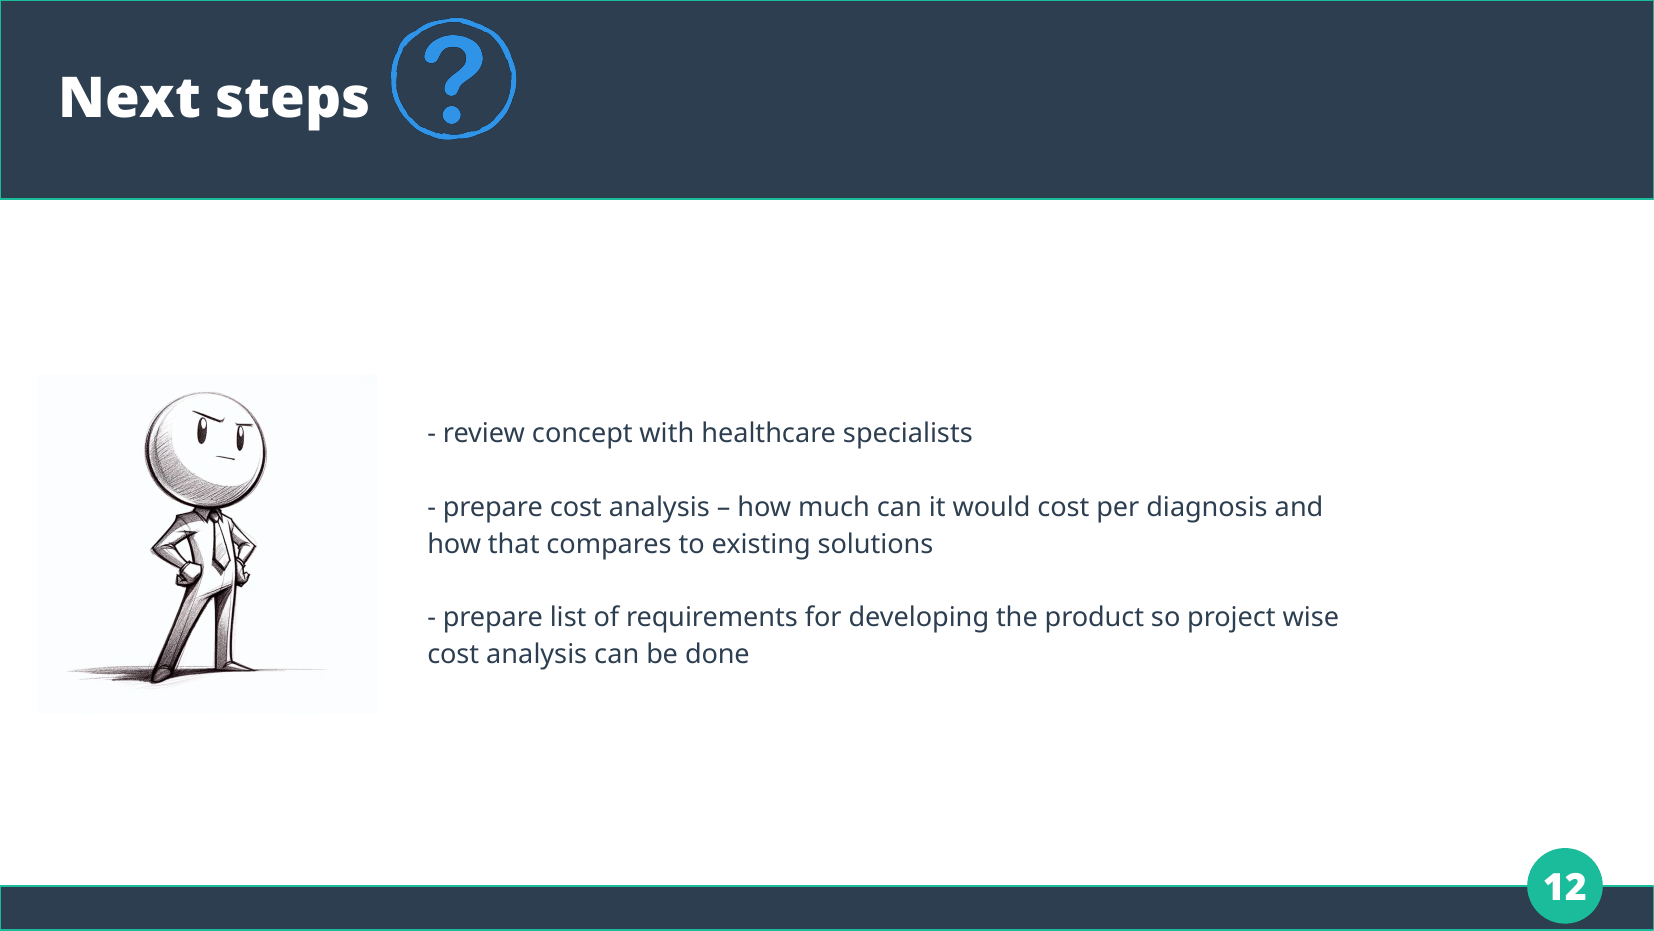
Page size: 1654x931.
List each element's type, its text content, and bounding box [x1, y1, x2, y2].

title Next steps [59, 37, 1595, 156]
picture [381, 6, 526, 153]
text_box - review concept with healthcare specialists - prepare cost analysis – how much can it would cost per diagnosis and how that compares to existing solutions - prepare list of requirements for developing the product so project wise cost analysis can be done [412, 372, 1388, 713]
picture [37, 374, 377, 714]
